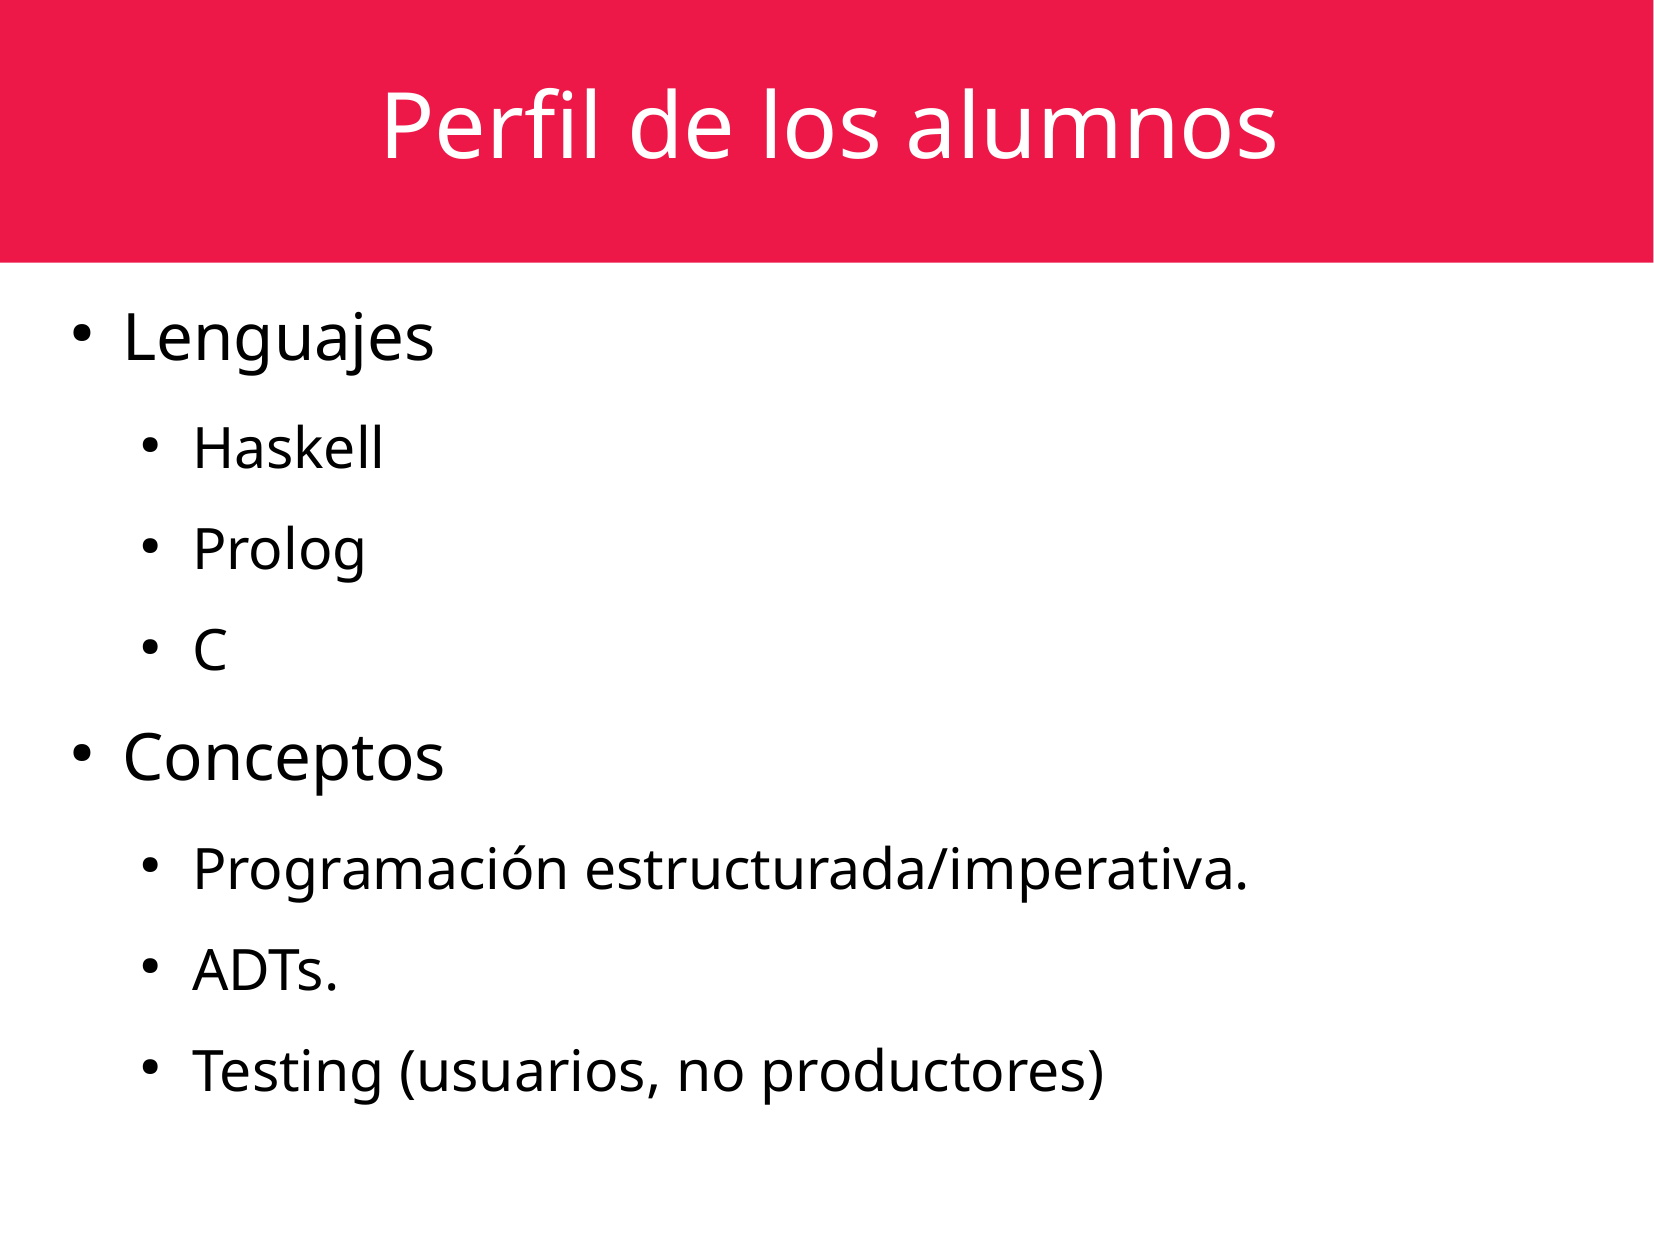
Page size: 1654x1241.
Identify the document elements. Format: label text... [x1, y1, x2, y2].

title Perfil de los alumnos [47, 27, 1613, 220]
list Lenguajes Haskell Prolog C Conceptos Programación estructurada/imperativa. ADTs. Testing (usuarios, no productores) [53, 290, 1613, 1109]
